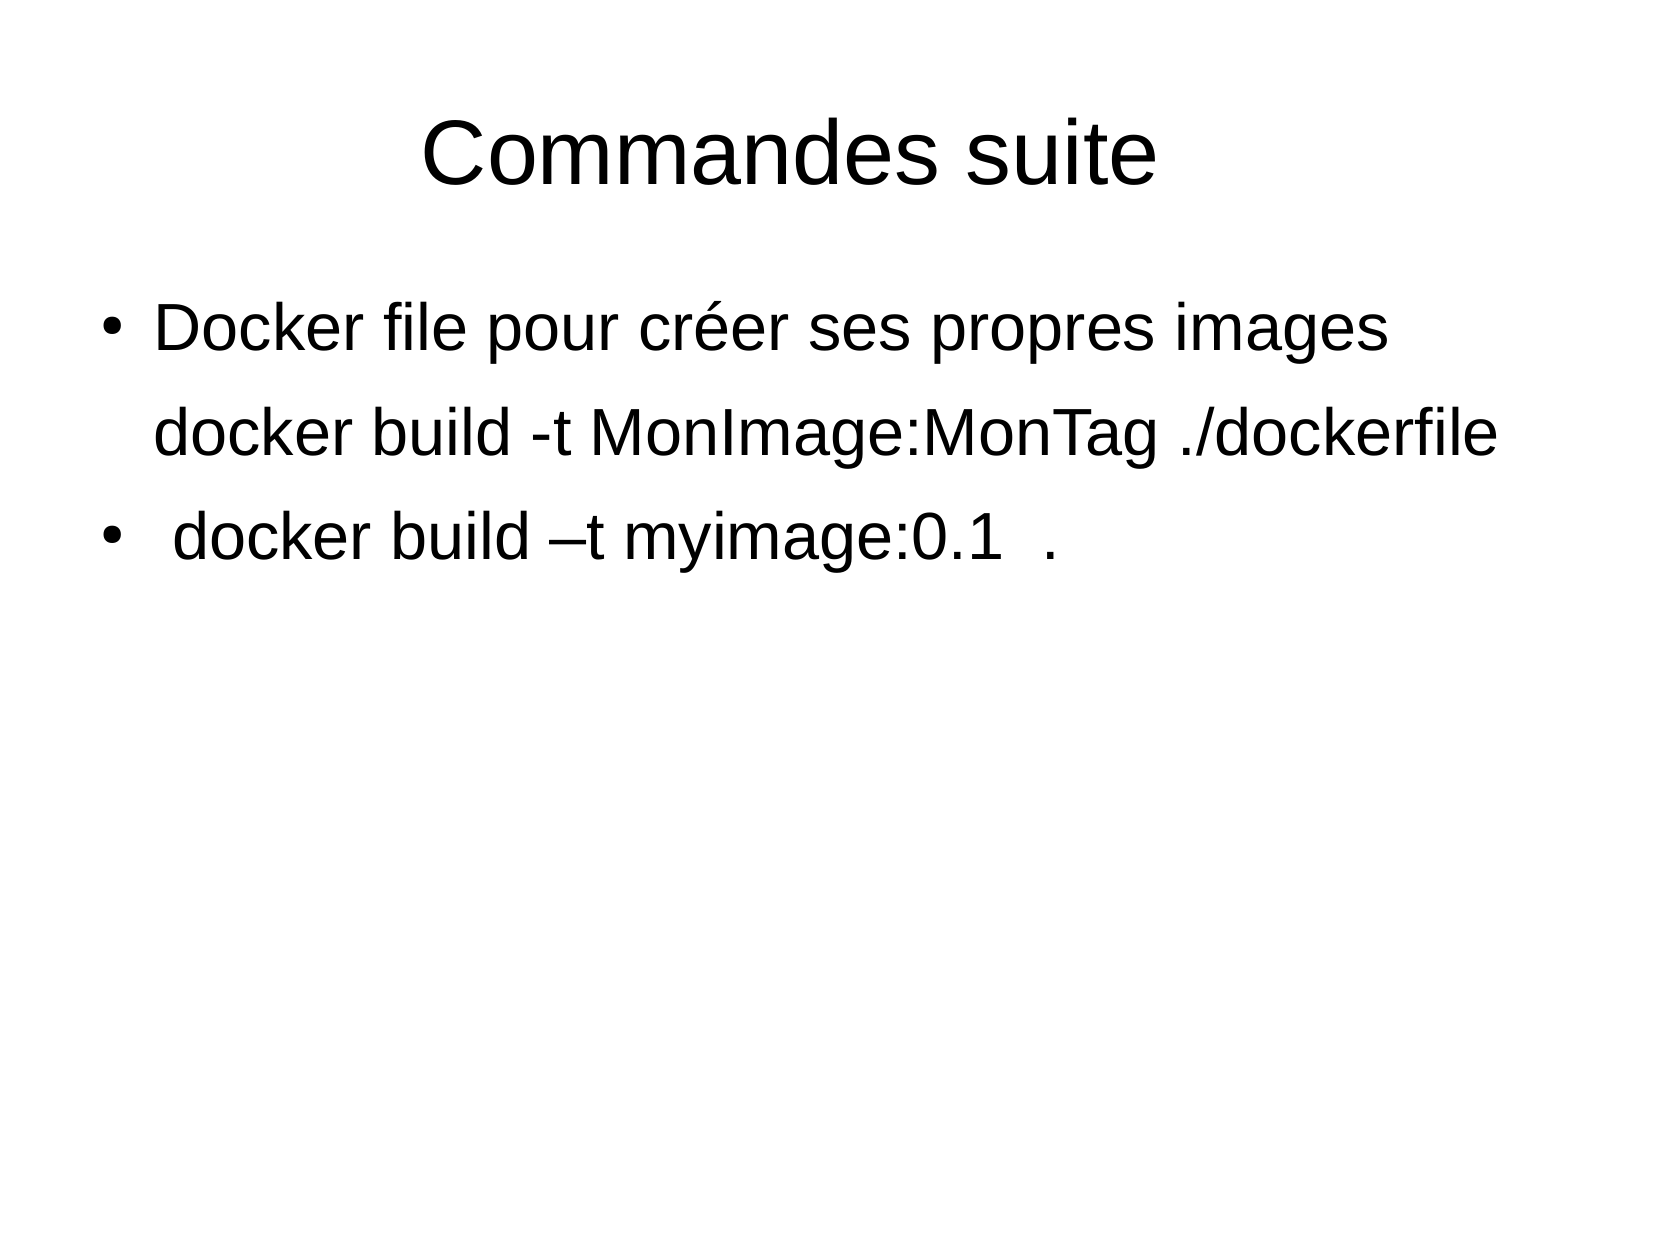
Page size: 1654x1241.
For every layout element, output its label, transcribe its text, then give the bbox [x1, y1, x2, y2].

list Docker file pour créer ses propres images docker build -t MonImage:MonTag ./dockerfile docker build –t myimage:0.1 . [82, 290, 1571, 1010]
title Commandes suite [82, 49, 1571, 257]
